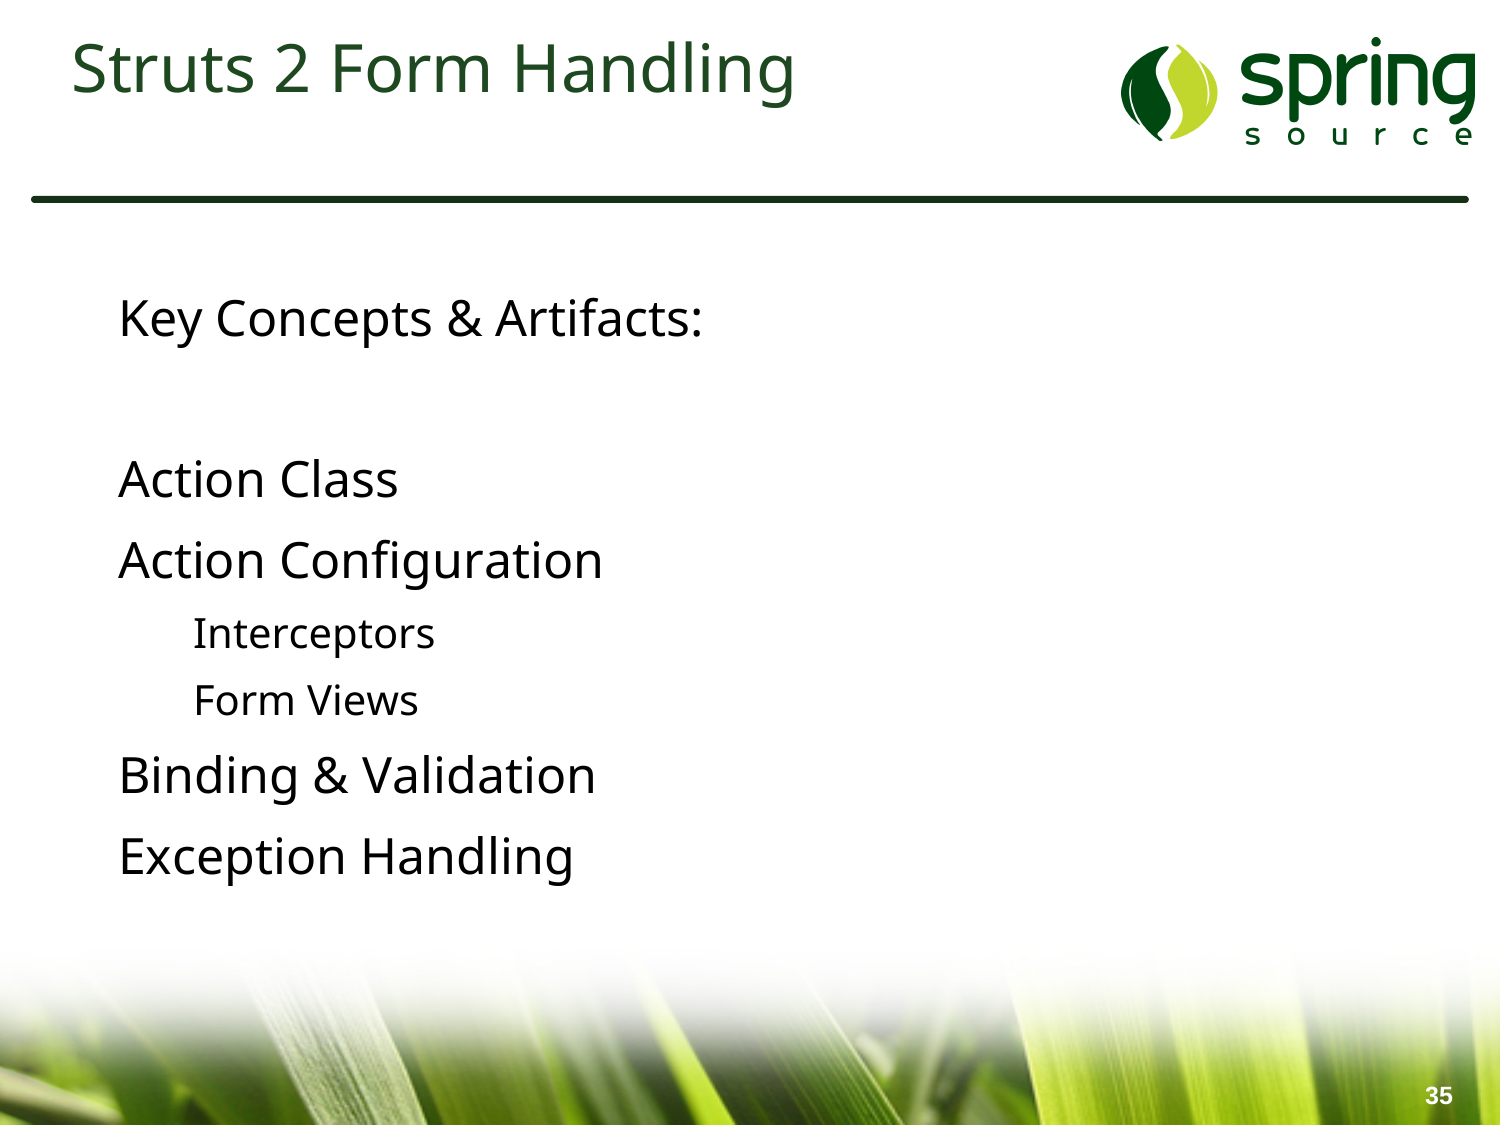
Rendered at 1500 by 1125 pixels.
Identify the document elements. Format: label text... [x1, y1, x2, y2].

picture [1121, 37, 1475, 145]
list Key Concepts & Artifacts: Action Class Action Configuration Interceptors Form Views Binding & Validation Exception Handling [103, 275, 1394, 938]
picture [0, 944, 1500, 1125]
title Struts 2 Form Handling [56, 13, 1089, 176]
